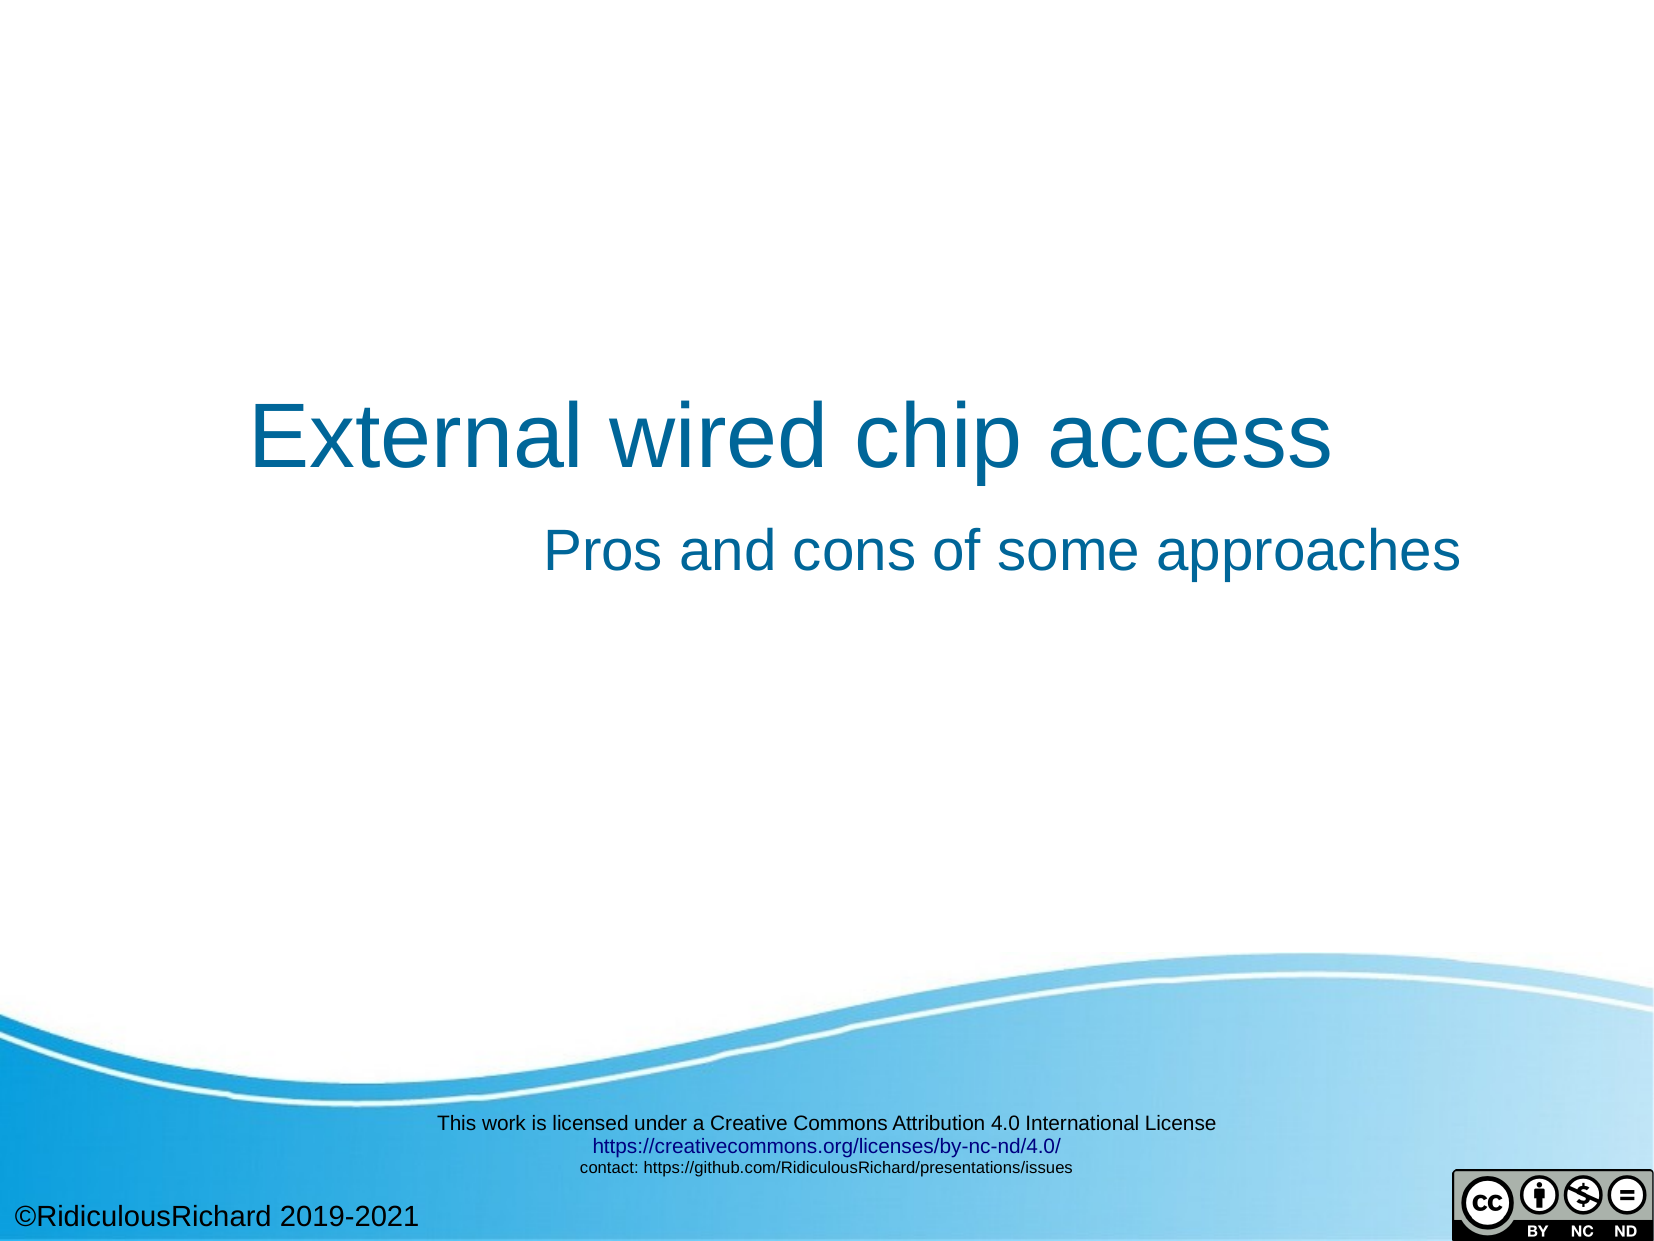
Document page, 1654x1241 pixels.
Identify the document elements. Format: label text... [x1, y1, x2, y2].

picture [0, 952, 1654, 1241]
title External wired chip access Pros and cons of some approaches [0, 384, 1489, 592]
picture [69, 1212, 75, 1220]
